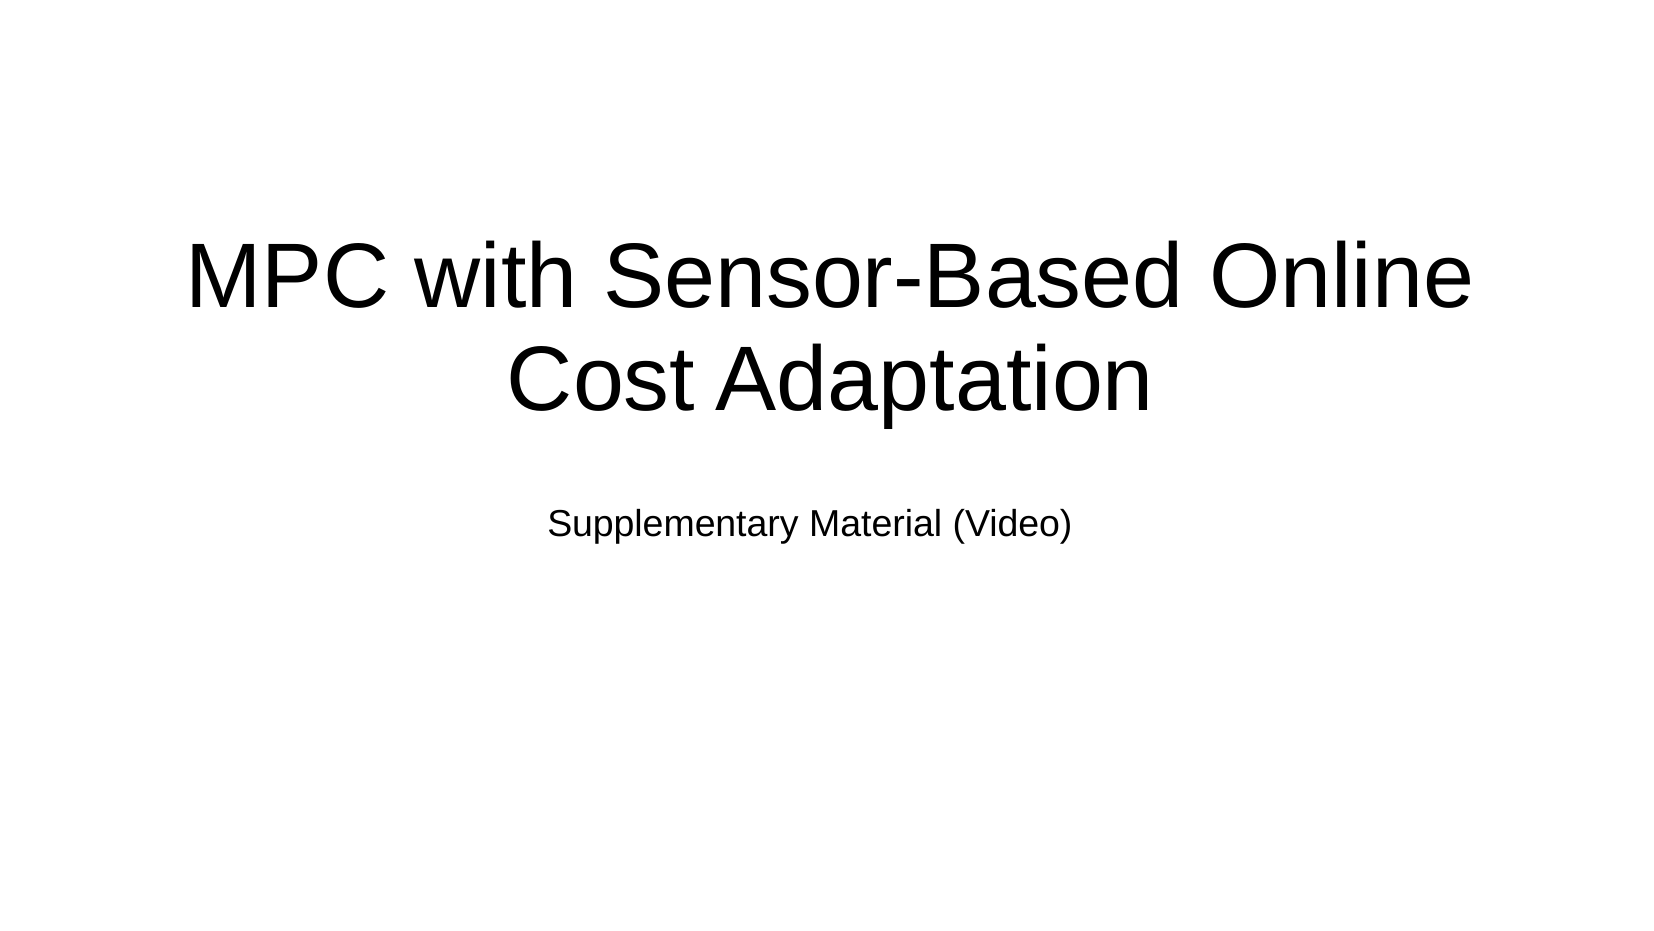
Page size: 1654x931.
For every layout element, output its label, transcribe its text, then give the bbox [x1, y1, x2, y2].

text_box Supplementary Material (Video) [240, 495, 1381, 661]
title MPC with Sensor-Based Online Cost Adaptation [86, 224, 1576, 430]
